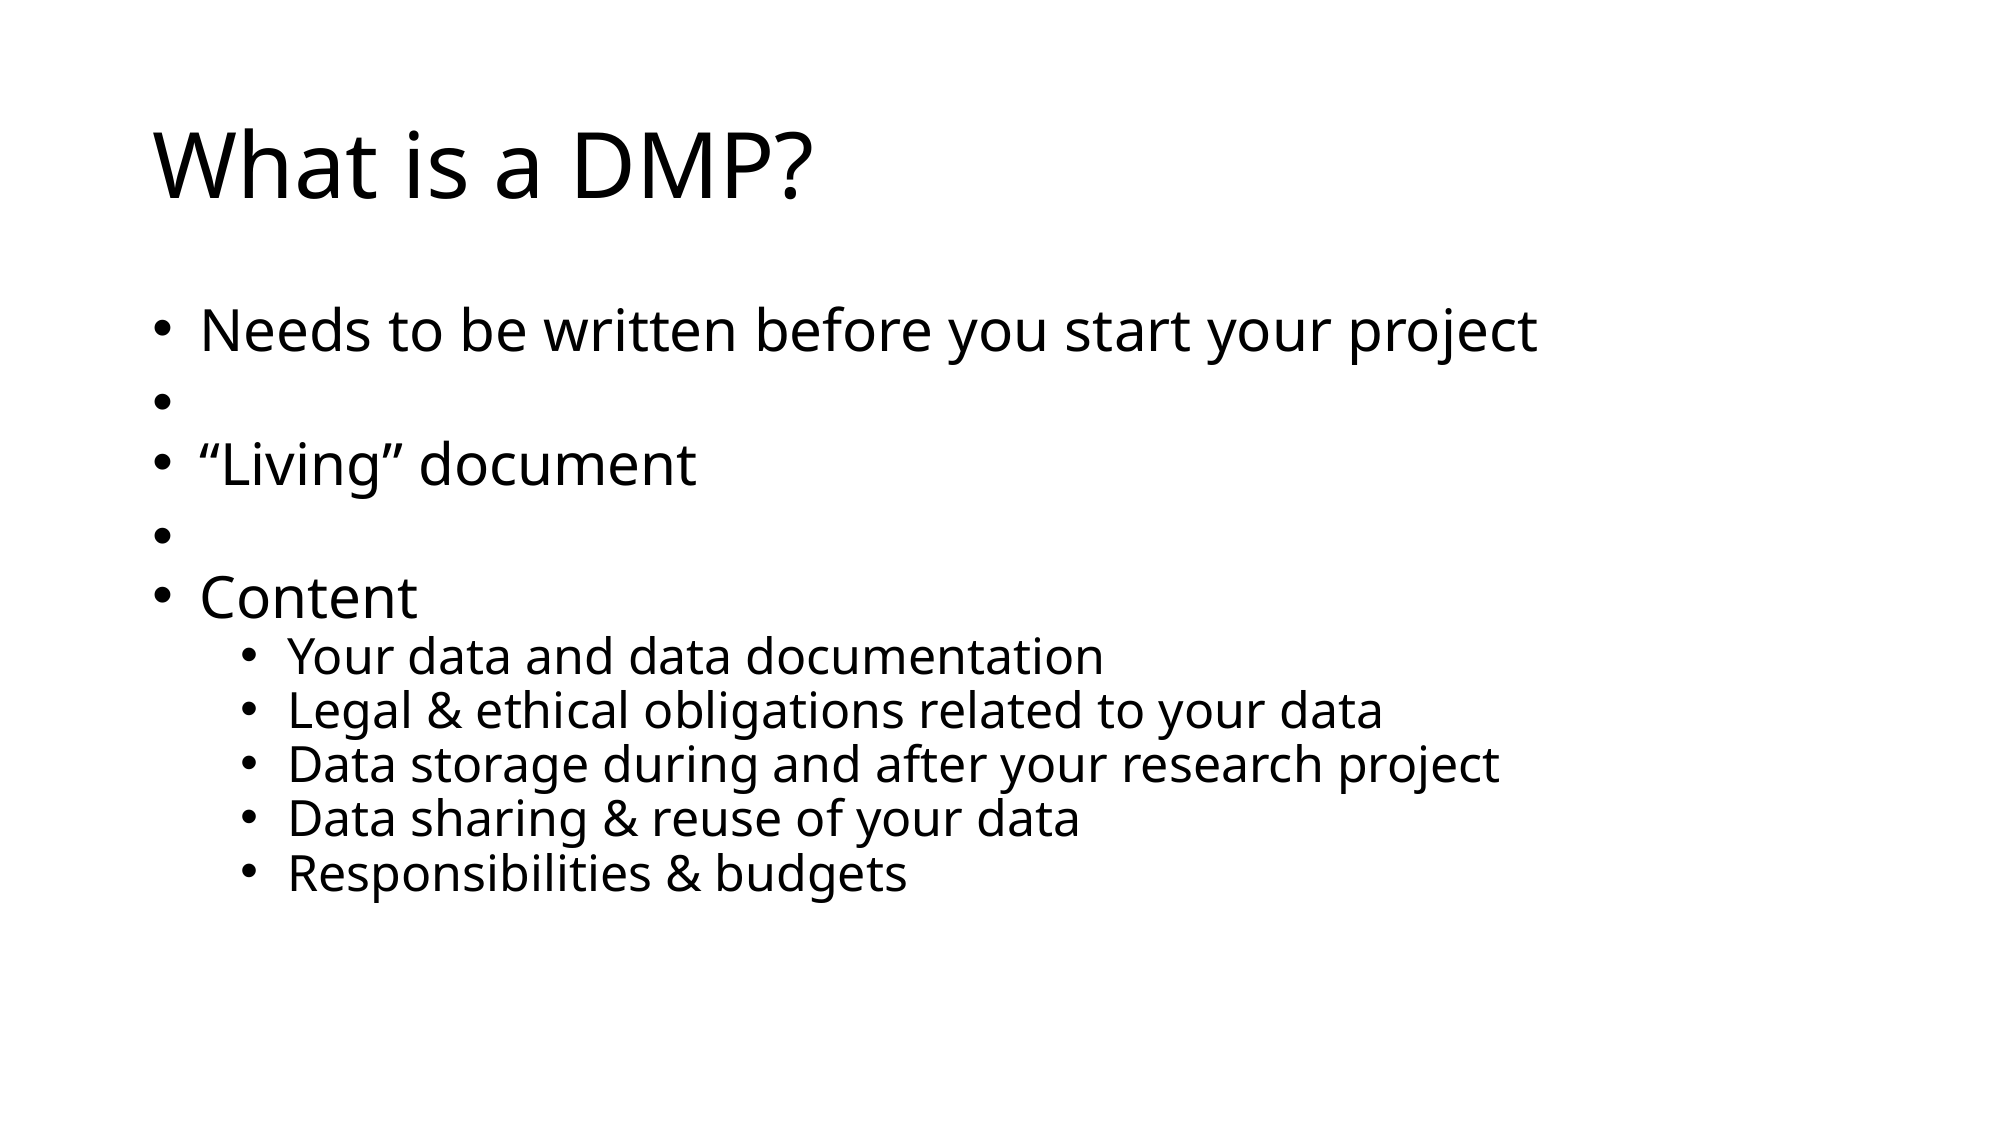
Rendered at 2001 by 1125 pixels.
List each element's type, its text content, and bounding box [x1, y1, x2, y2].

title What is a DMP? [137, 59, 1863, 278]
list Needs to be written before you start your project “Living” document Content Your data and data documentation Legal & ethical obligations related to your data Data storage during and after your research project Data sharing & reuse of your data Responsibilities & budgets [137, 299, 1863, 1014]
